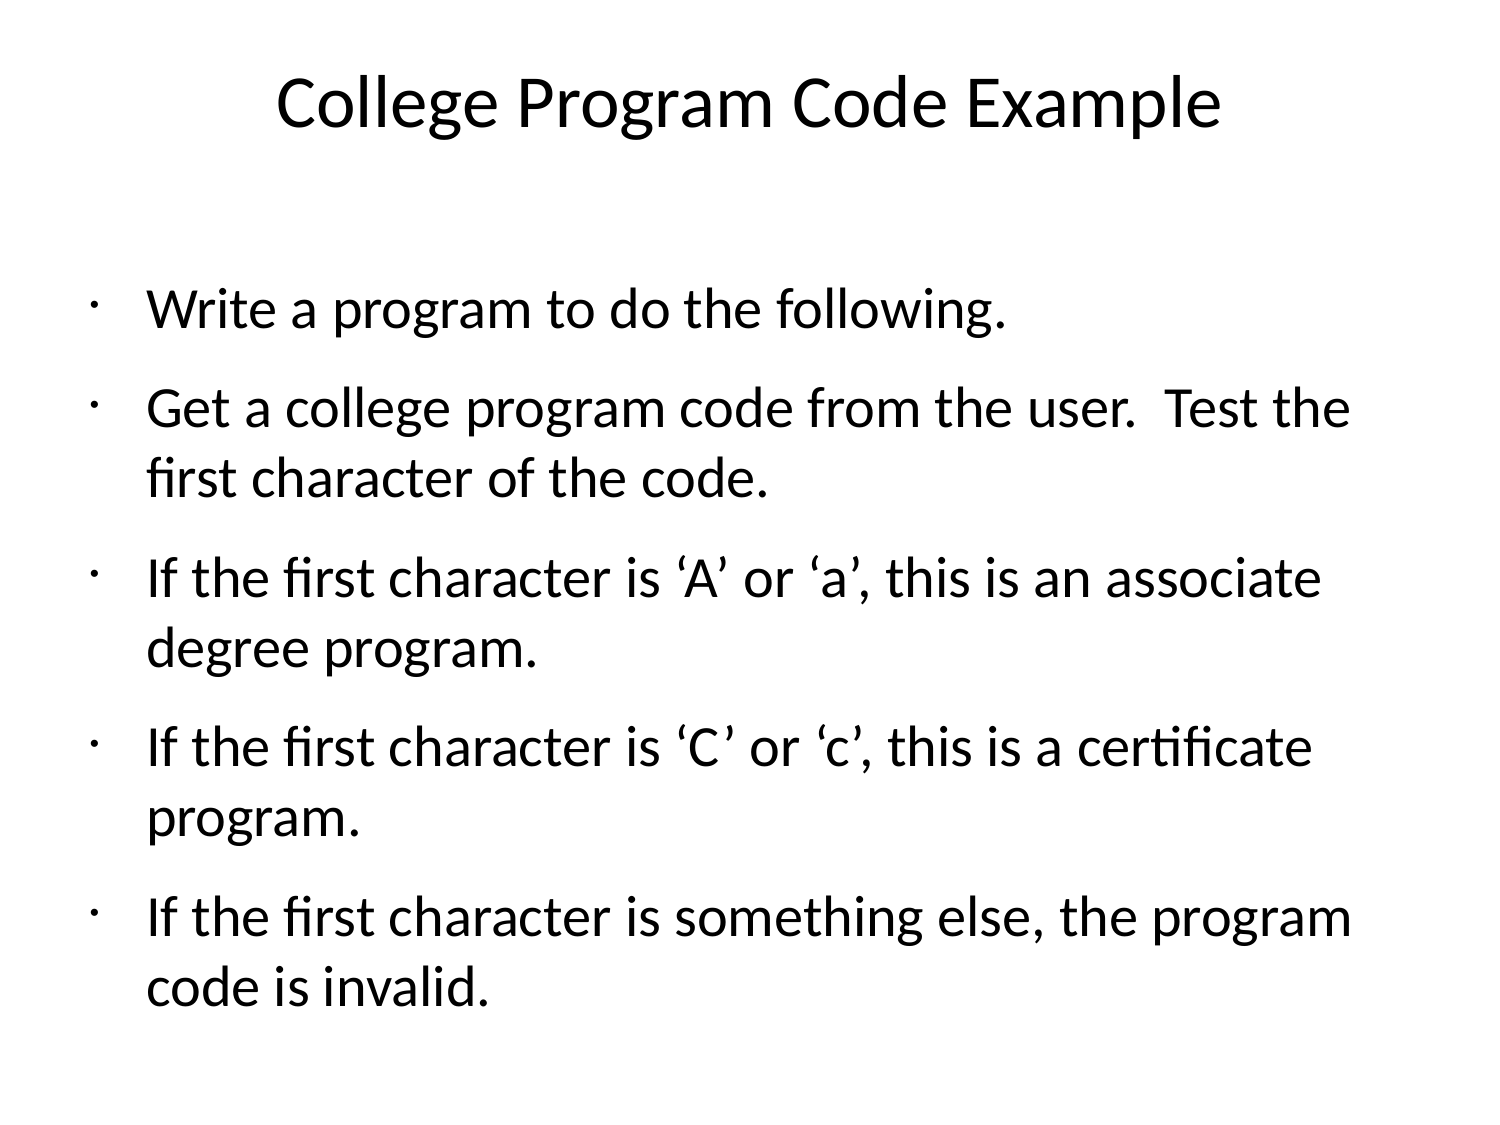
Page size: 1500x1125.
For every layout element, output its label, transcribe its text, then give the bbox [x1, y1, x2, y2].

title College Program Code Example [75, 45, 1425, 233]
list Write a program to do the following. Get a college program code from the user. Test the first character of the code. If the first character is ‘A’ or ‘a’, this is an associate degree program. If the first character is ‘C’ or ‘c’, this is a certificate program. If the first character is something else, the program code is invalid. [75, 262, 1425, 1075]
